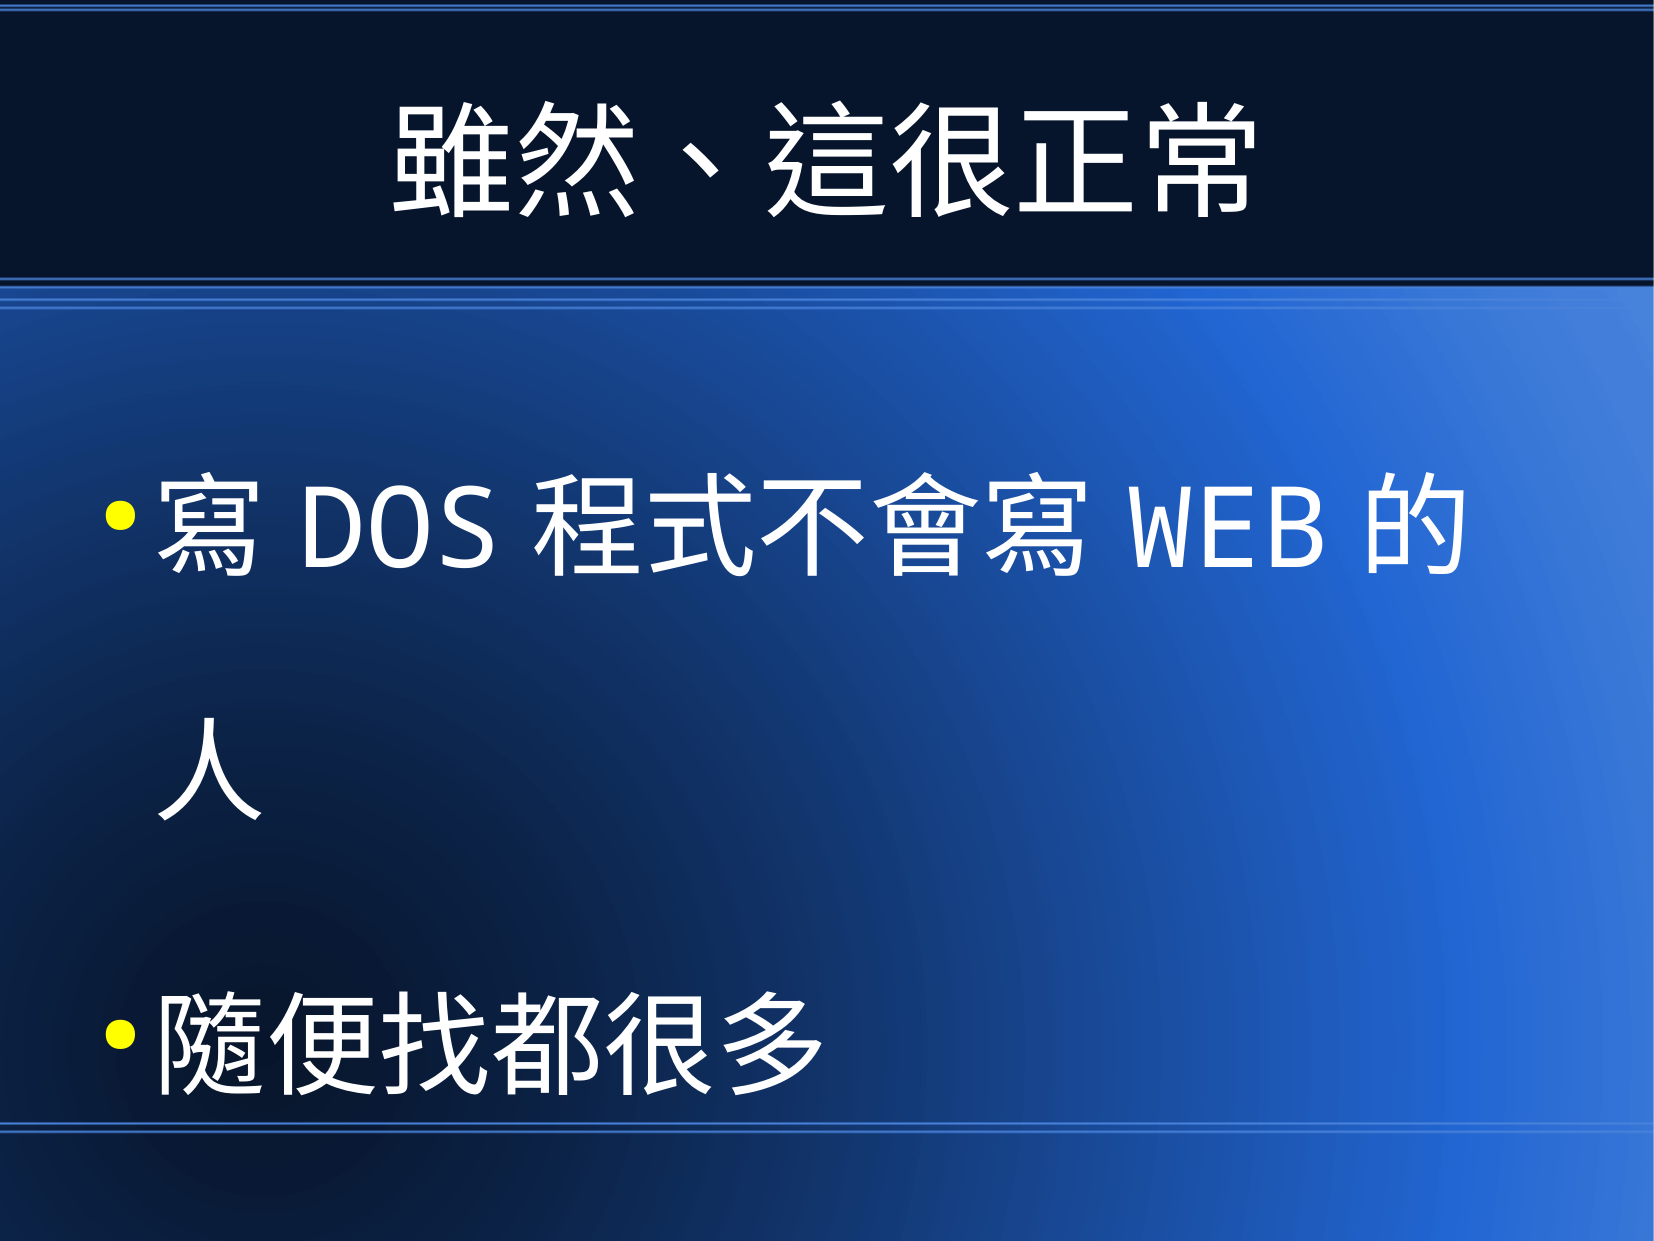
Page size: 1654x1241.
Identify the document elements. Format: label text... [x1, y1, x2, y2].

picture [0, 0, 1654, 1241]
title 雖然、這很正常 [82, 49, 1571, 257]
list 寫DOS程式不會寫WEB的人 隨便找都很多 [82, 355, 1571, 1241]
